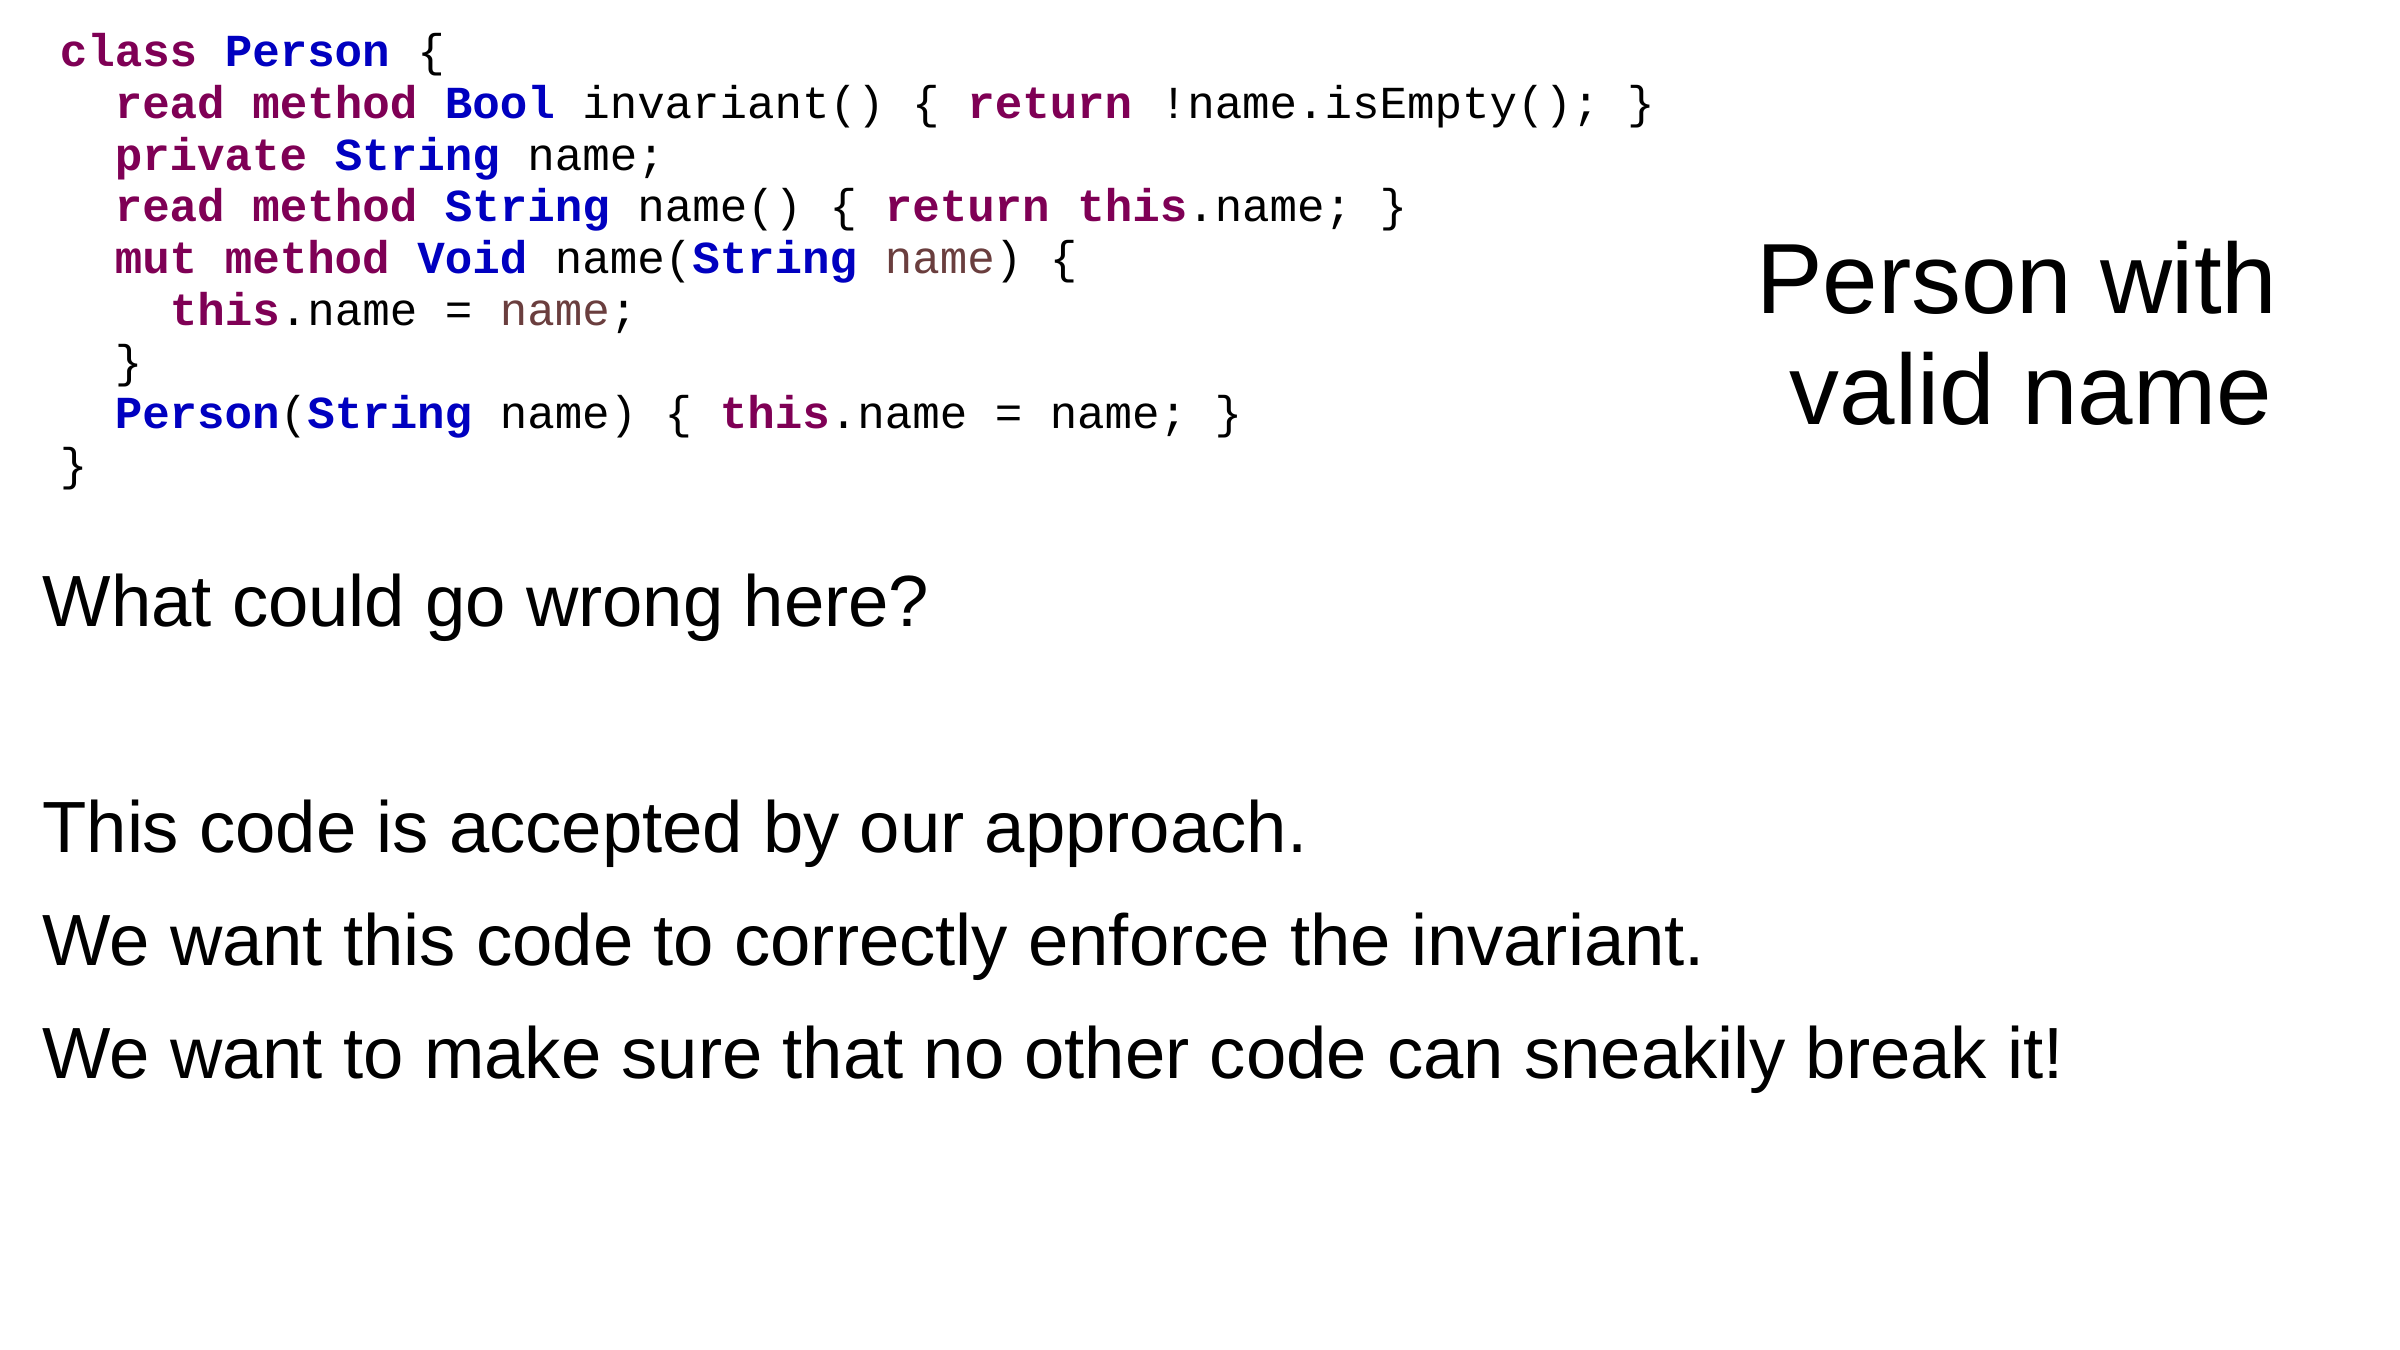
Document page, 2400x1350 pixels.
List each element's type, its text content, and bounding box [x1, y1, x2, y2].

list What could go wrong here? This code is accepted by our approach. We want this code to correctly enforce the invariant. We want to make sure that no other code can sneakily break it! [42, 560, 2328, 1336]
text_box class Person { read method Bool invariant() { return !name.isEmpty(); } private String name; read method String name() { return this.name; } mut method Void name(String name) { this.name = name; } Person(String name) { this.name = name; } } [45, 21, 2026, 540]
title Person with valid name [2026, 221, 2378, 448]
